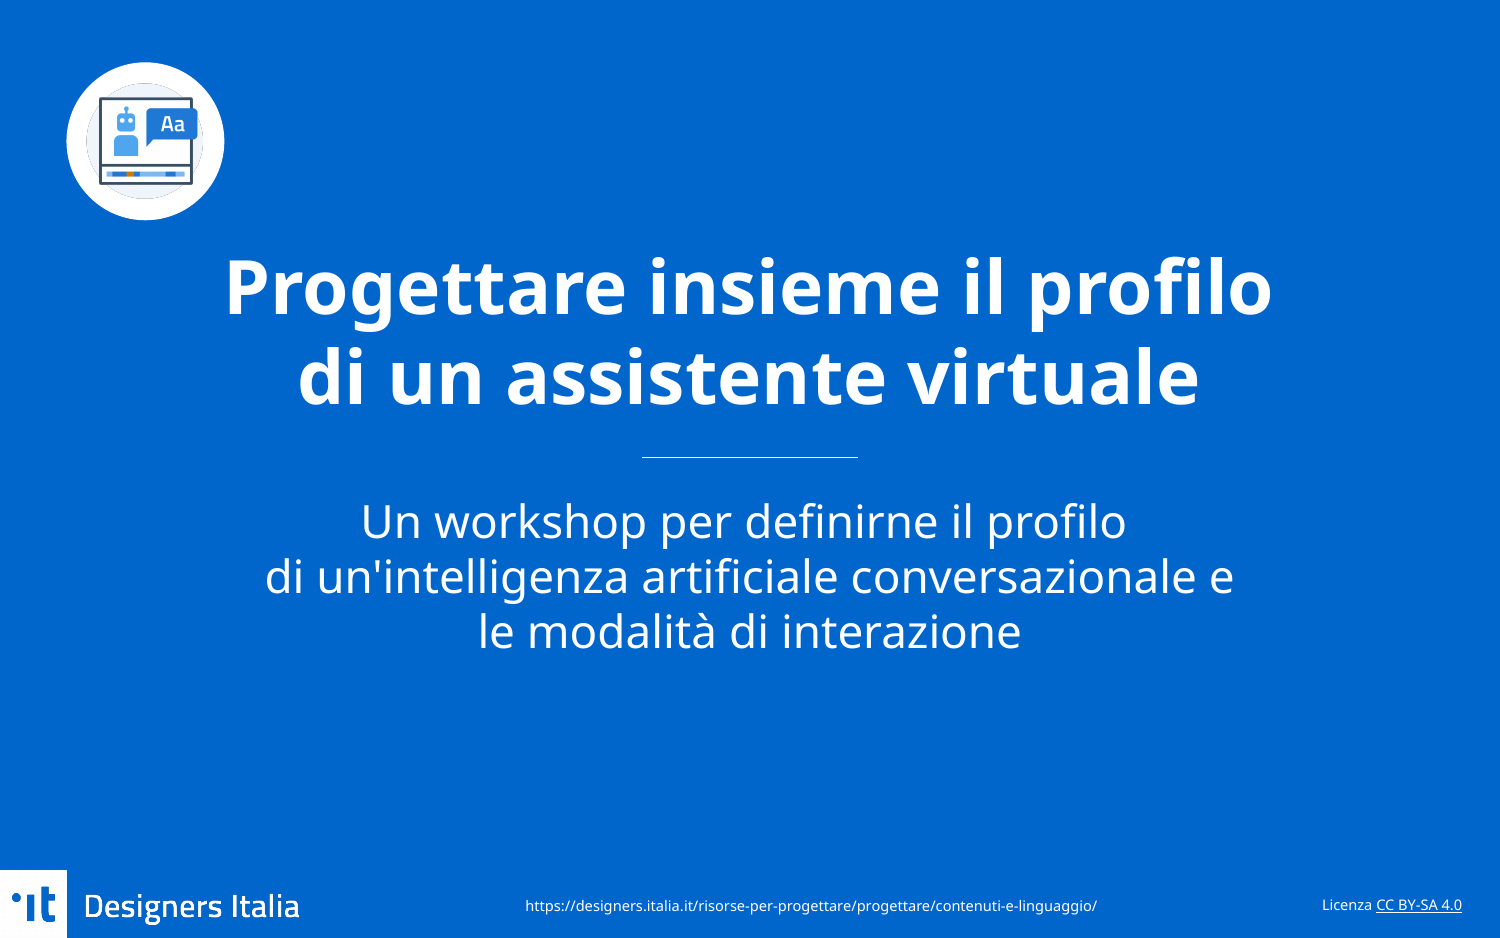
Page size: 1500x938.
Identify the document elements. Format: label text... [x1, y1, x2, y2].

text_box Un workshop per definirne il profilo di un'intelligenza artificiale conversazionale e le modalità di interazione [234, 512, 1266, 638]
picture [79, 75, 212, 207]
picture [0, 870, 317, 938]
text_box [212, 100, 224, 183]
text_box [103, 207, 188, 220]
text_box https://designers.italia.it/risorse-per-progettare/progettare/contenuti-e-linguaggio/ [339, 870, 1285, 938]
text_box [103, 63, 187, 75]
text_box Licenza CC BY-SA 4.0 [1285, 870, 1500, 938]
text_box Progettare insieme il profilo di un assistente virtuale [152, 219, 1347, 440]
text_box [67, 100, 79, 183]
